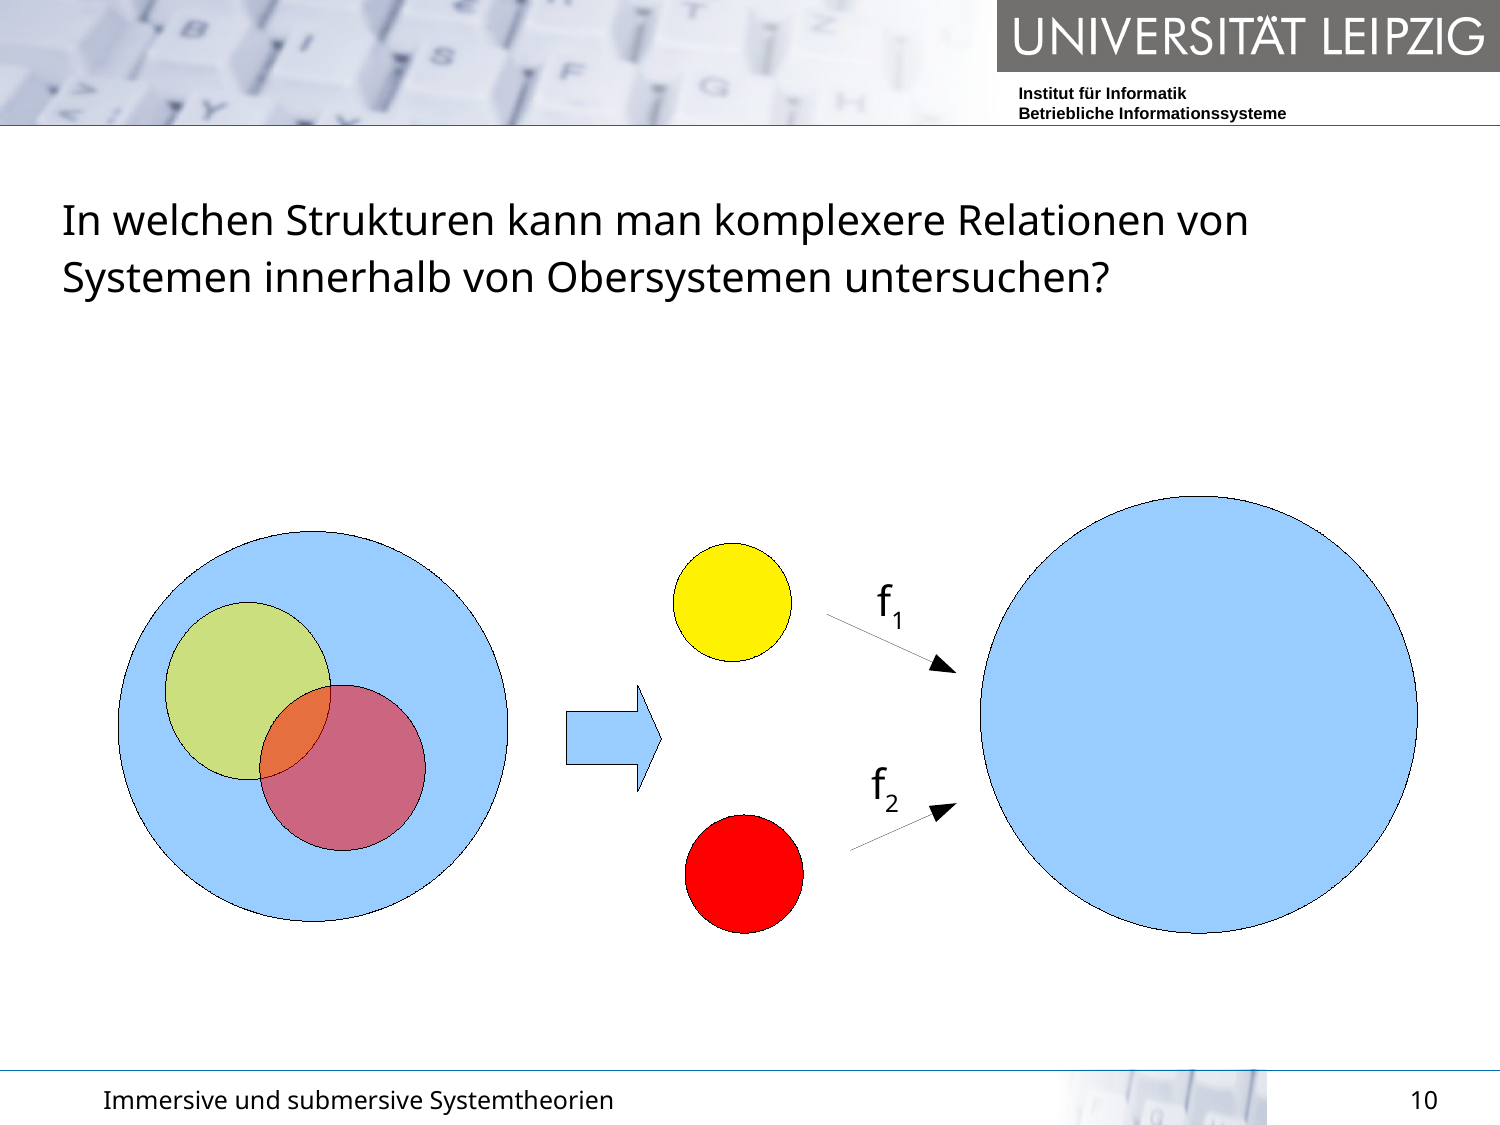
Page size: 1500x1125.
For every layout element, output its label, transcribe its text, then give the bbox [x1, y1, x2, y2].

text_box [685, 814, 804, 934]
picture [1057, 1071, 1267, 1125]
text_box [980, 496, 1418, 934]
list In welchen Strukturen kann man komplexere Relationen von Systemen innerhalb von Obersystemen untersuchen? [47, 183, 1465, 461]
text_box f2 [856, 750, 963, 826]
text_box [118, 531, 508, 922]
text_box [566, 685, 662, 792]
text_box [673, 543, 792, 662]
text_box f1 [862, 566, 969, 642]
picture [0, 0, 1500, 125]
